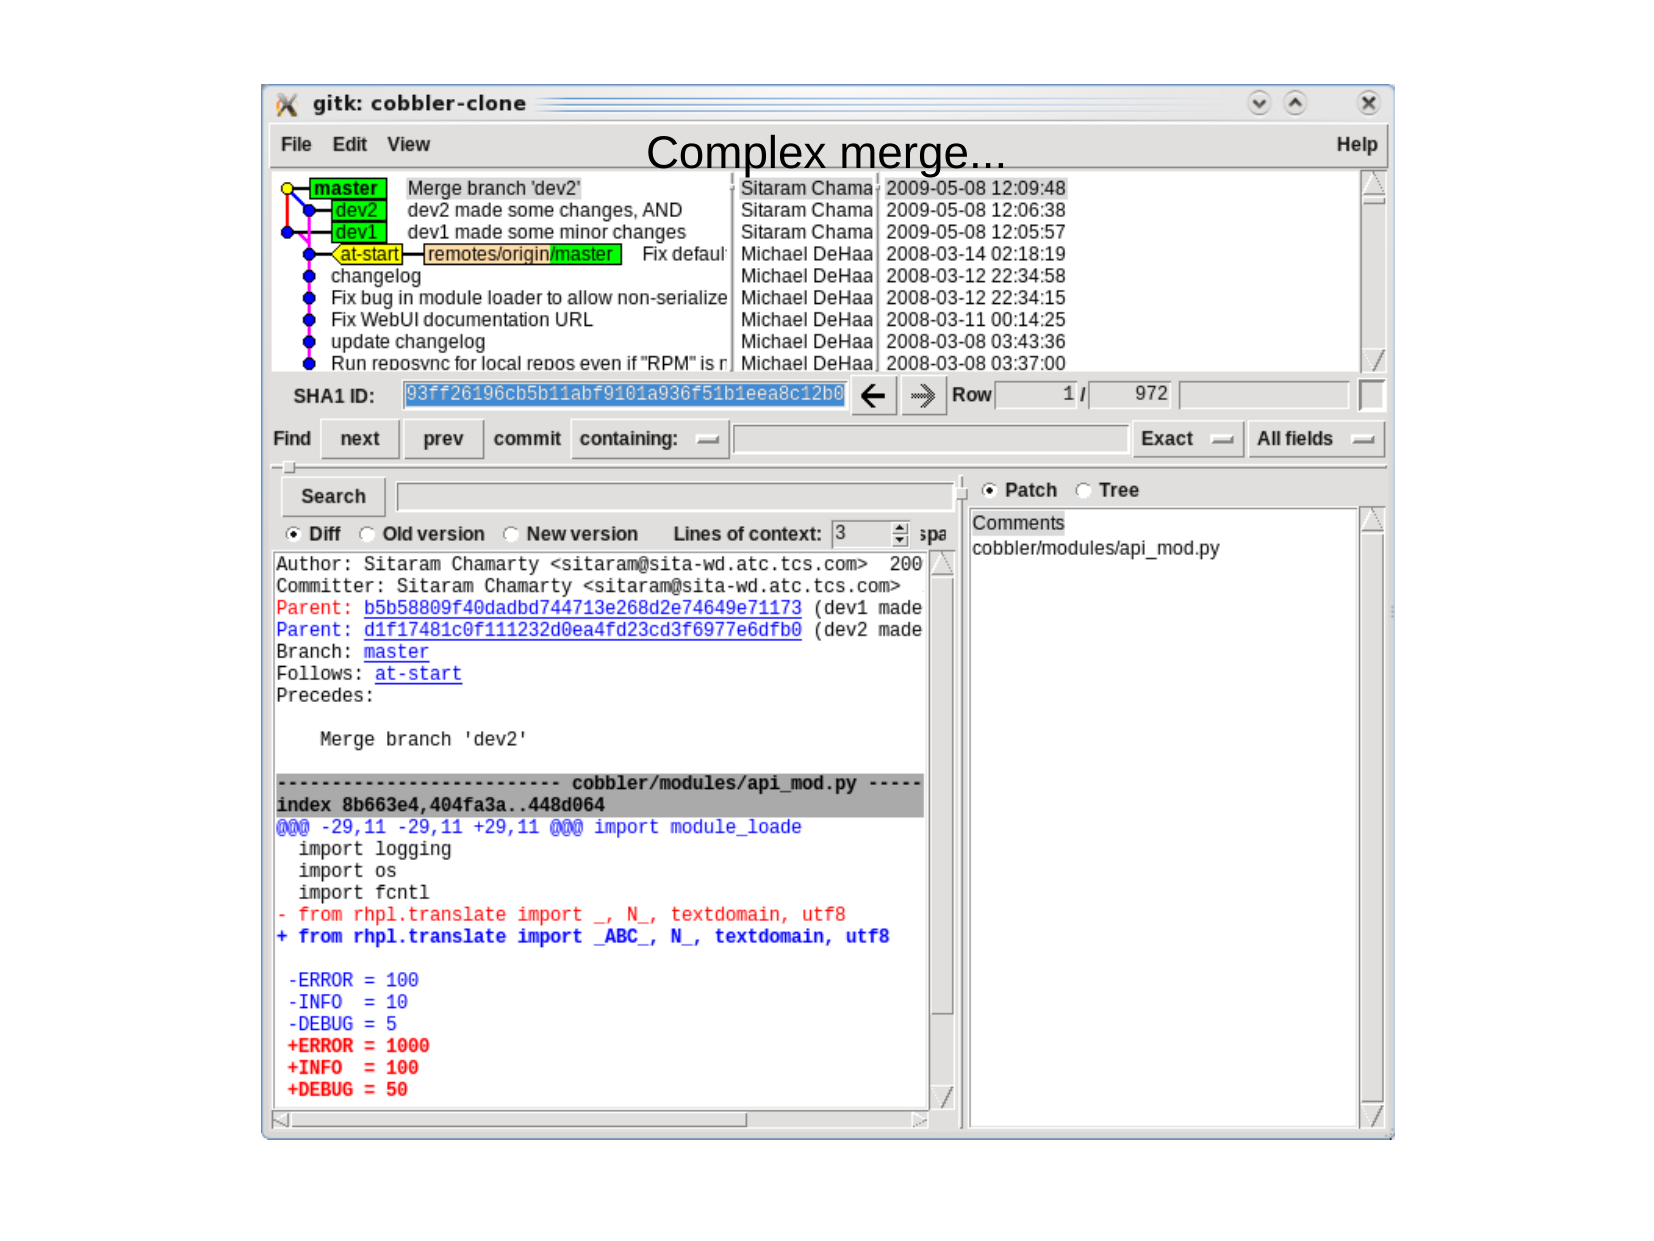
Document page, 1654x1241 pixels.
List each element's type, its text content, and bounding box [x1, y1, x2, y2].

picture [261, 250, 1395, 1140]
title Complex merge... [82, 56, 1571, 250]
